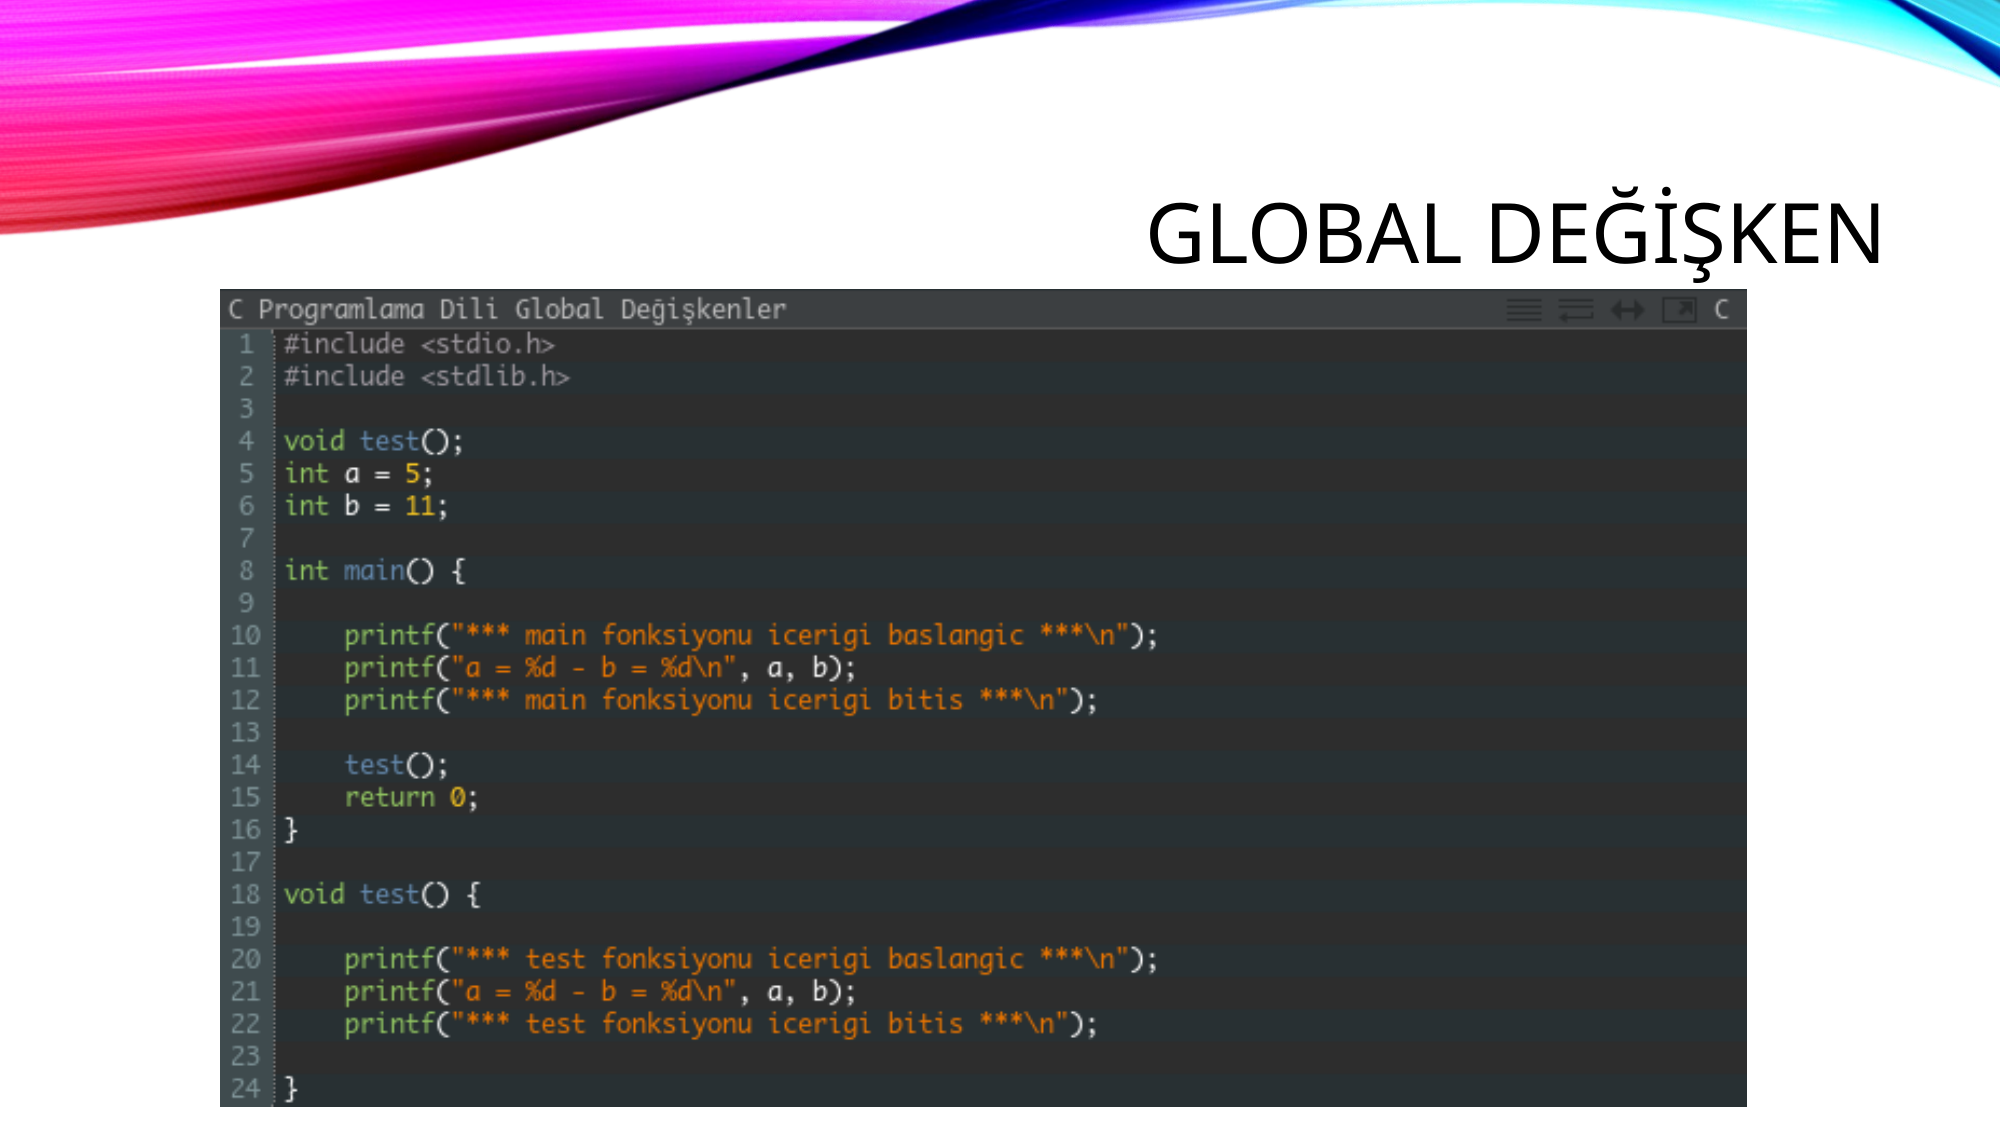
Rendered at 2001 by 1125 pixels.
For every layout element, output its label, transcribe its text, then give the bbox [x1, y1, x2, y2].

picture [220, 289, 1747, 1107]
picture [0, 0, 2000, 237]
title GLOBAL DEĞİŞKEN [474, 125, 1888, 338]
